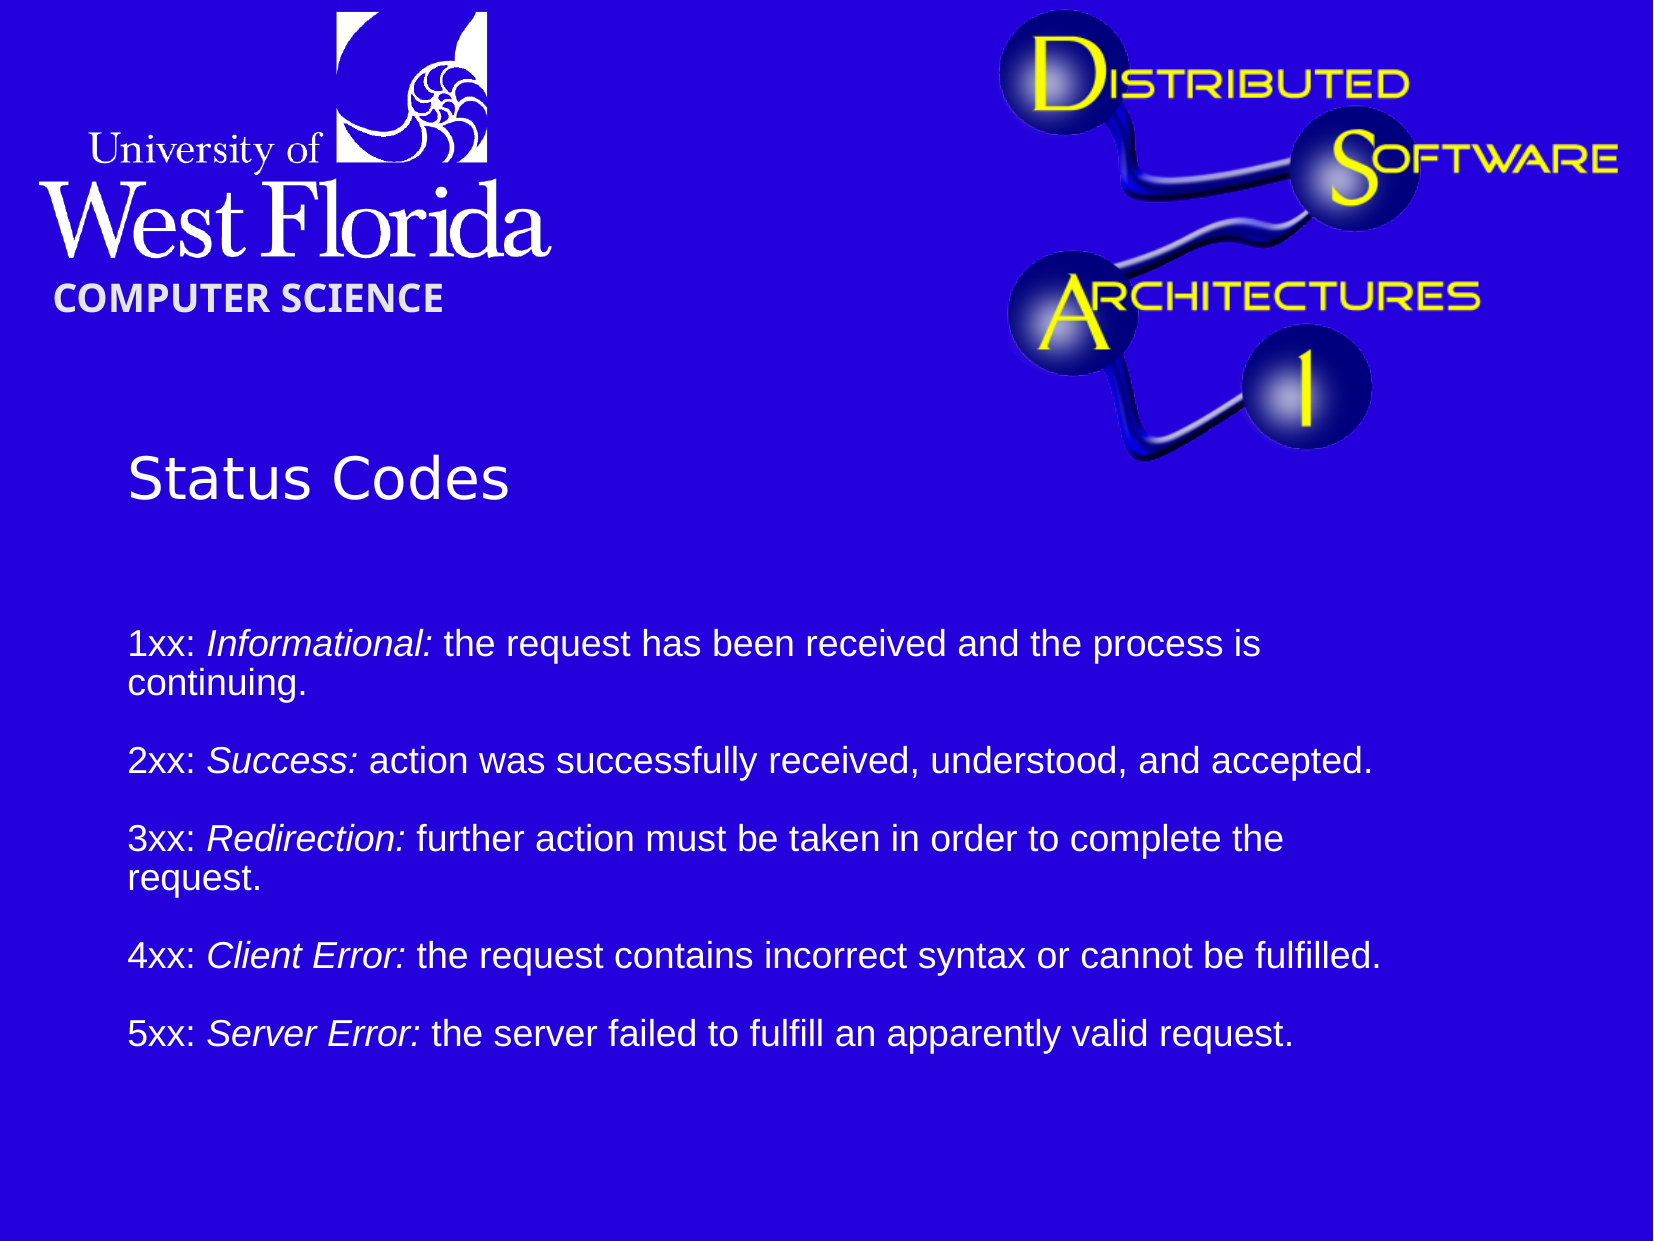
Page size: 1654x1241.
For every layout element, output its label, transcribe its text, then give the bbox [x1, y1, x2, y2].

text_box COMPUTER SCIENCE [37, 262, 563, 325]
text_box Status Codes 1xx: Informational: the request has been received and the process is continuing. 2xx: Success: action was successfully received, understood, and accepted. 3xx: Redirection: further action must be taken in order to complete the request. 4xx: Client Error: the request contains incorrect syntax or cannot be fulfilled. 5xx: Server Error: the server failed to fulfill an apparently valid request. [112, 442, 1426, 1160]
picture [37, 0, 559, 262]
picture [910, 0, 1653, 506]
